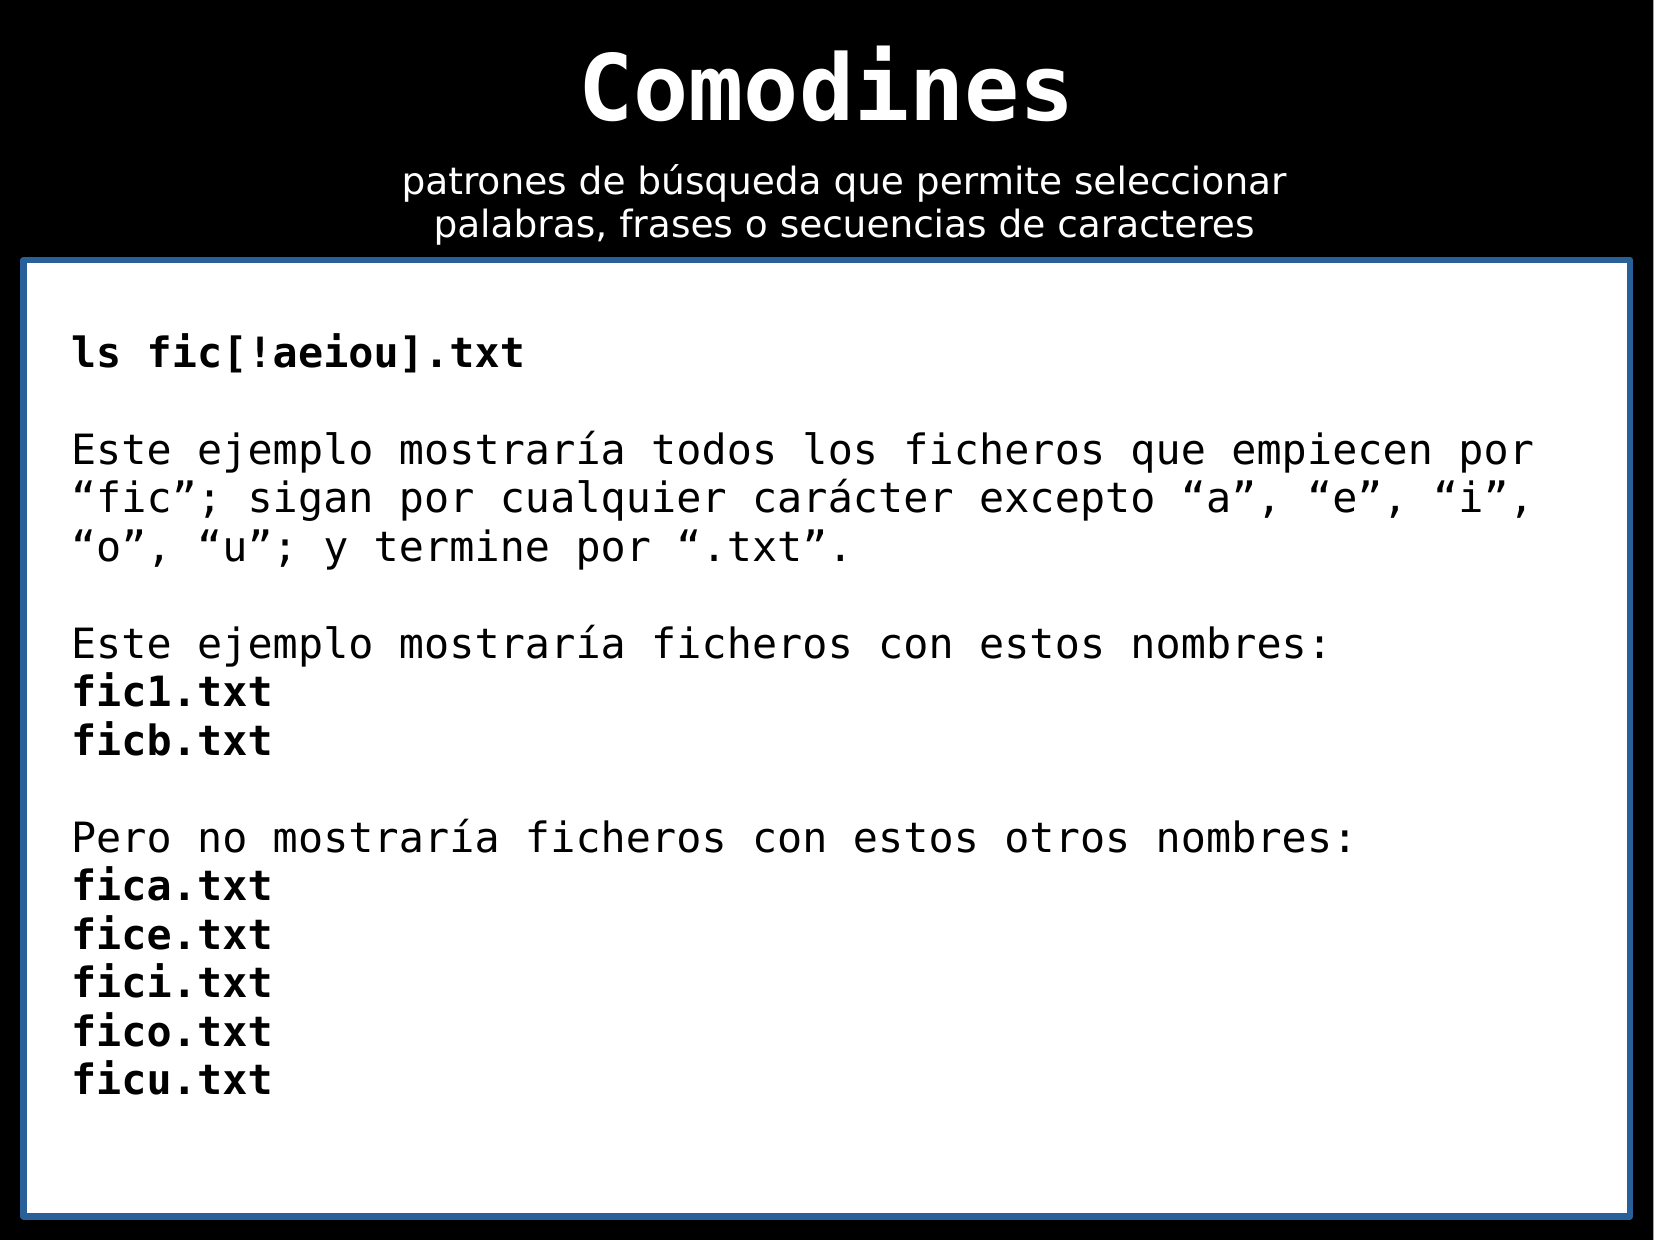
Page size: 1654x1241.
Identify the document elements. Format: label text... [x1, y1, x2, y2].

text_box ls fic[!aeiou].txt Este ejemplo mostraría todos los ficheros que empiecen por “fic”; sigan por cualquier carácter excepto “a”, “e”, “i”, “o”, “u”; y termine por “.txt”. Este ejemplo mostraría ficheros con estos nombres: fic1.txt ficb.txt Pero no mostraría ficheros con estos otros nombres: fica.txt fice.txt fici.txt fico.txt ficu.txt [23, 259, 1630, 1217]
text_box patrones de búsqueda que permite seleccionar palabras, frases o secuencias de caracteres [318, 152, 1371, 254]
title Comodines [82, 0, 1571, 178]
